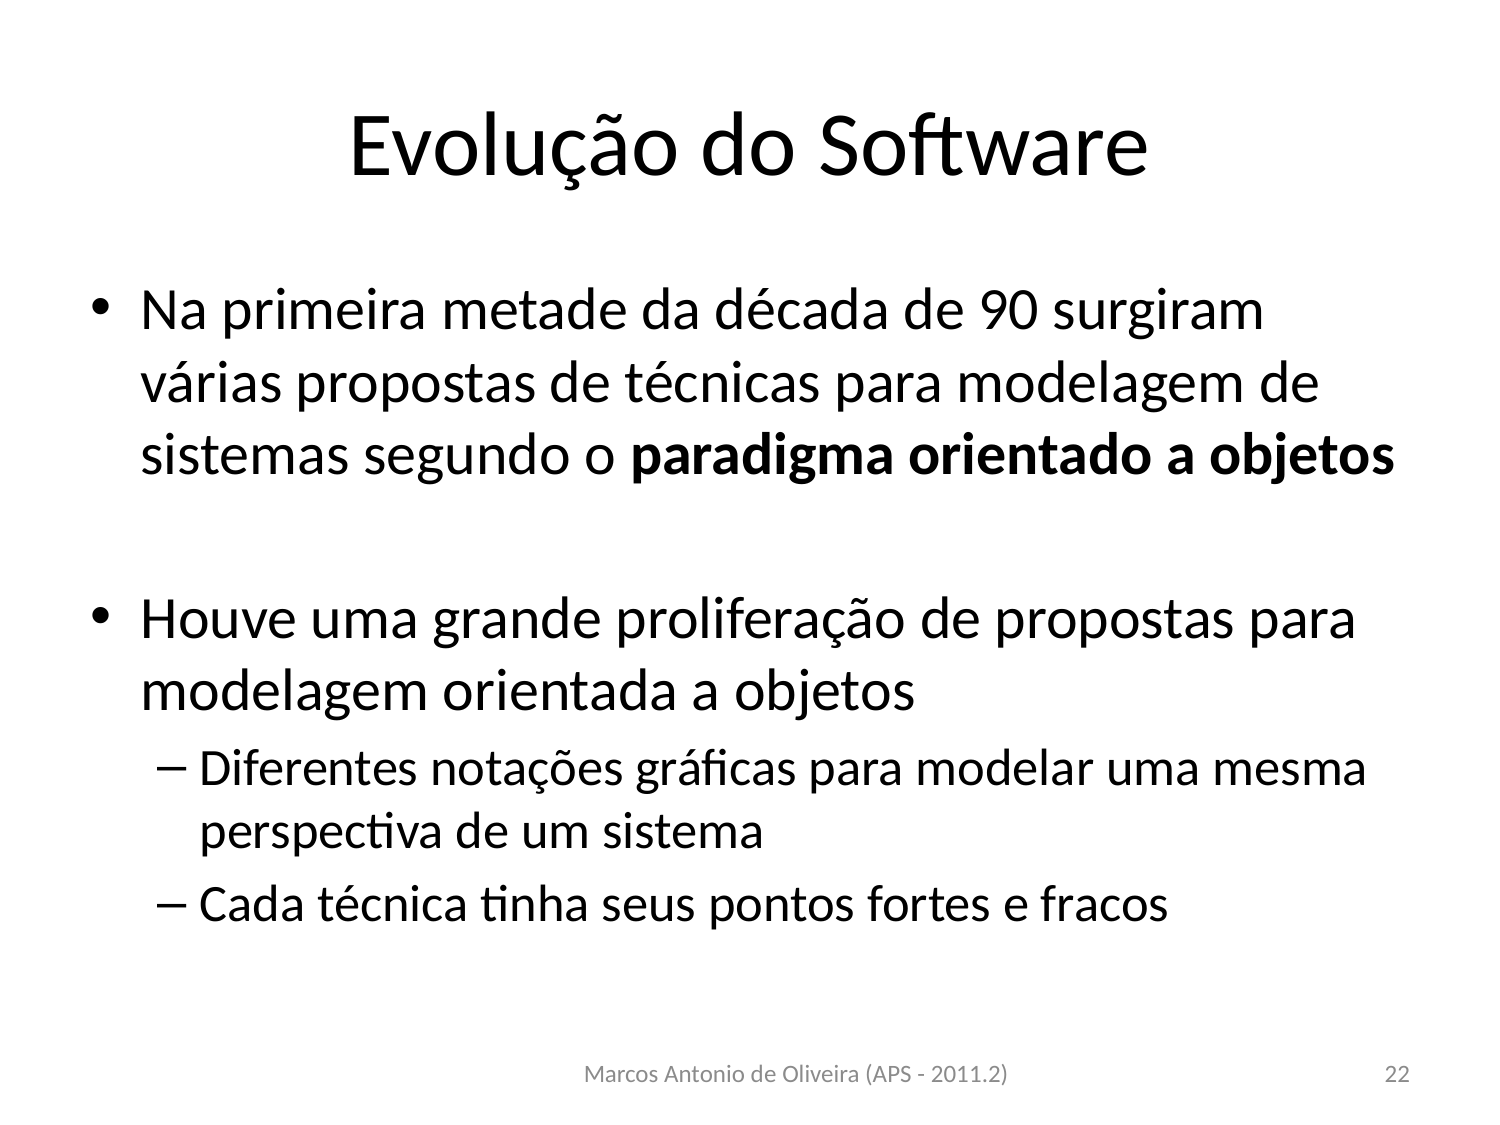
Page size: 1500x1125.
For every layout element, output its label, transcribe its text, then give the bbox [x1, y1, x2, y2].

title Evolução do Software [75, 45, 1425, 233]
slide_number <número> [1074, 1042, 1425, 1103]
footer Marcos Antonio de Oliveira (APS - 2011.2) [512, 1042, 1074, 1103]
list Na primeira metade da década de 90 surgiram várias propostas de técnicas para modelagem de sistemas segundo o paradigma orientado a objetos Houve uma grande proliferação de propostas para modelagem orientada a objetos Diferentes notações gráficas para modelar uma mesma perspectiva de um sistema Cada técnica tinha seus pontos fortes e fracos [75, 262, 1425, 1005]
